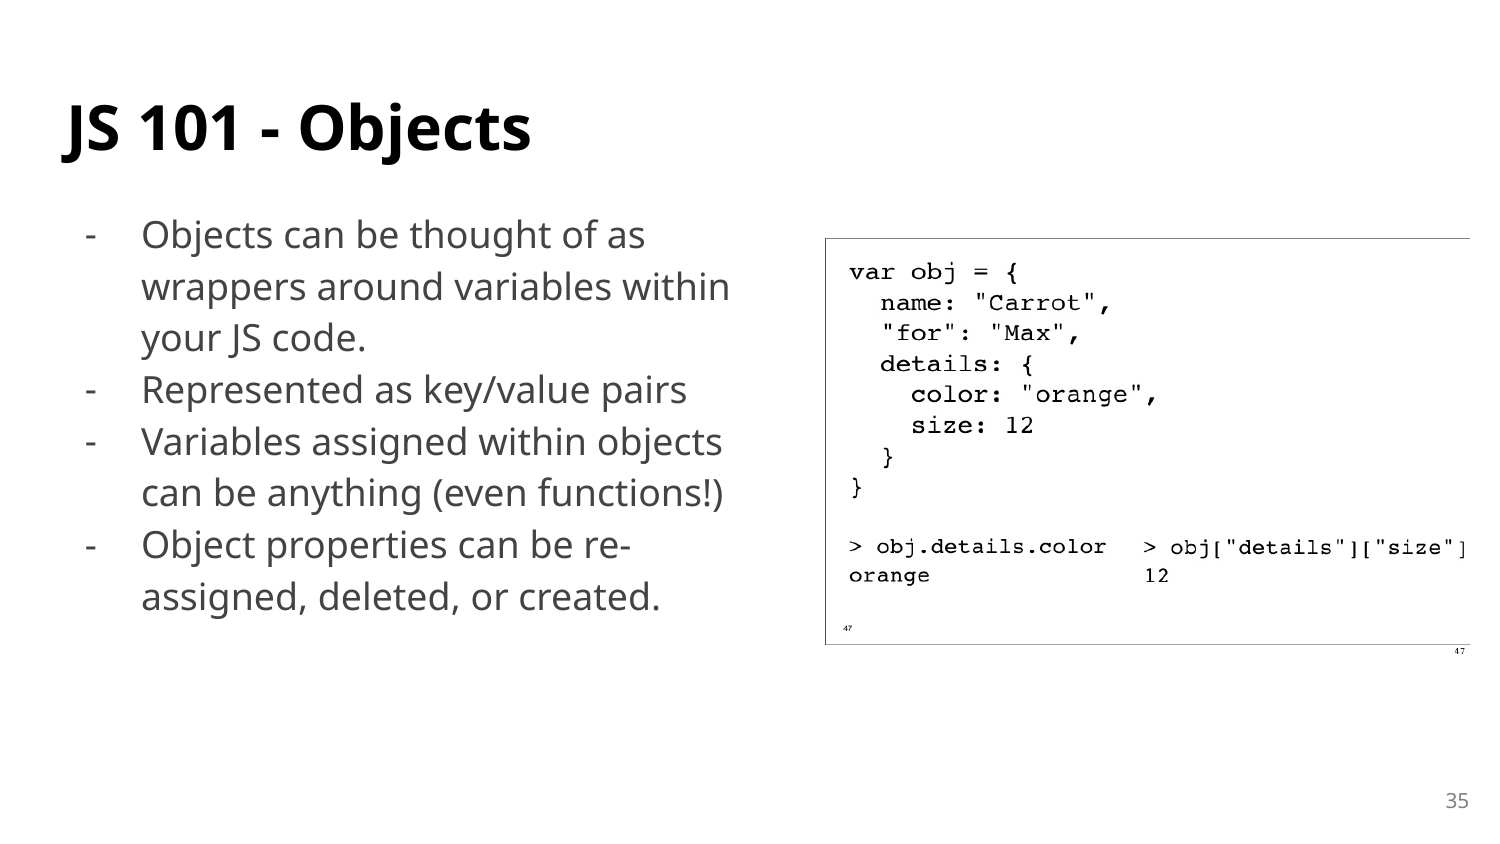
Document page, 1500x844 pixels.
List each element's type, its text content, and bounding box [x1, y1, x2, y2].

title JS 101 - Objects [51, 72, 1449, 176]
picture [825, 238, 1471, 661]
slide_number <number> [1394, 769, 1484, 834]
list Objects can be thought of as wrappers around variables within your JS code. Represented as key/value pairs Variables assigned within objects can be anything (even functions!) Object properties can be re-assigned, deleted, or created. [51, 189, 781, 750]
